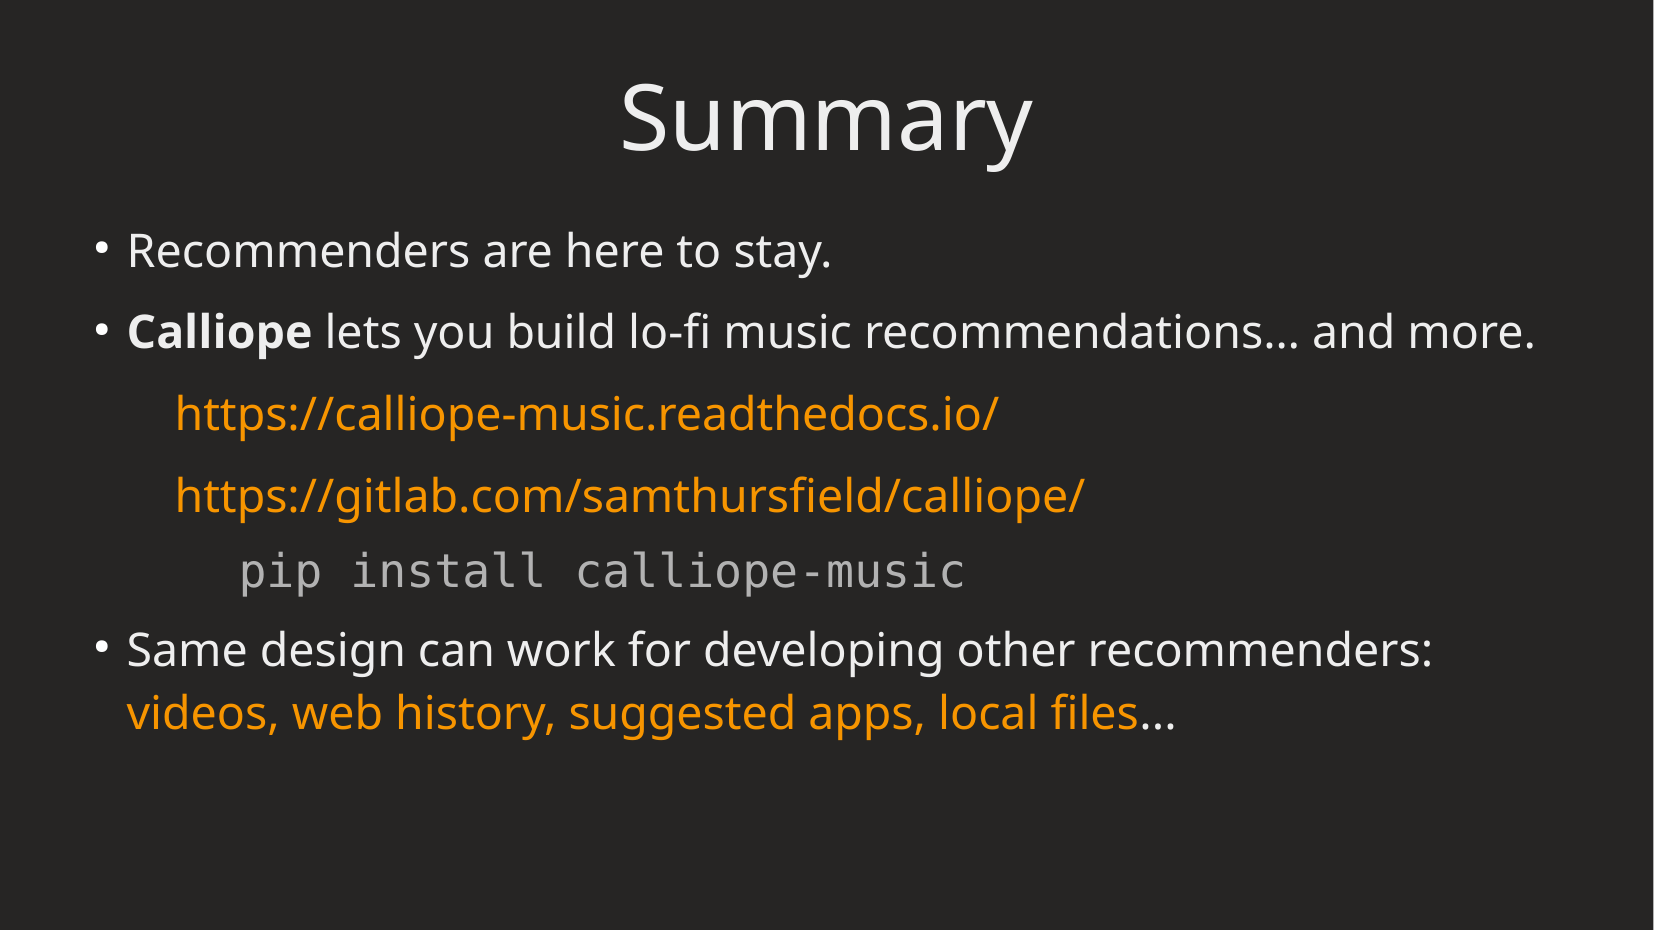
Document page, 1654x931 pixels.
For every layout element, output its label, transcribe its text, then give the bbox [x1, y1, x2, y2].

list Recommenders are here to stay. Calliope lets you build lo-fi music recommendations… and more. https://calliope-music.readthedocs.io/ https://gitlab.com/samthursfield/calliope/ pip install calliope-music Same design can work for developing other recommenders: videos, web history, suggested apps, local files... [82, 217, 1571, 758]
title Summary [82, 37, 1571, 193]
